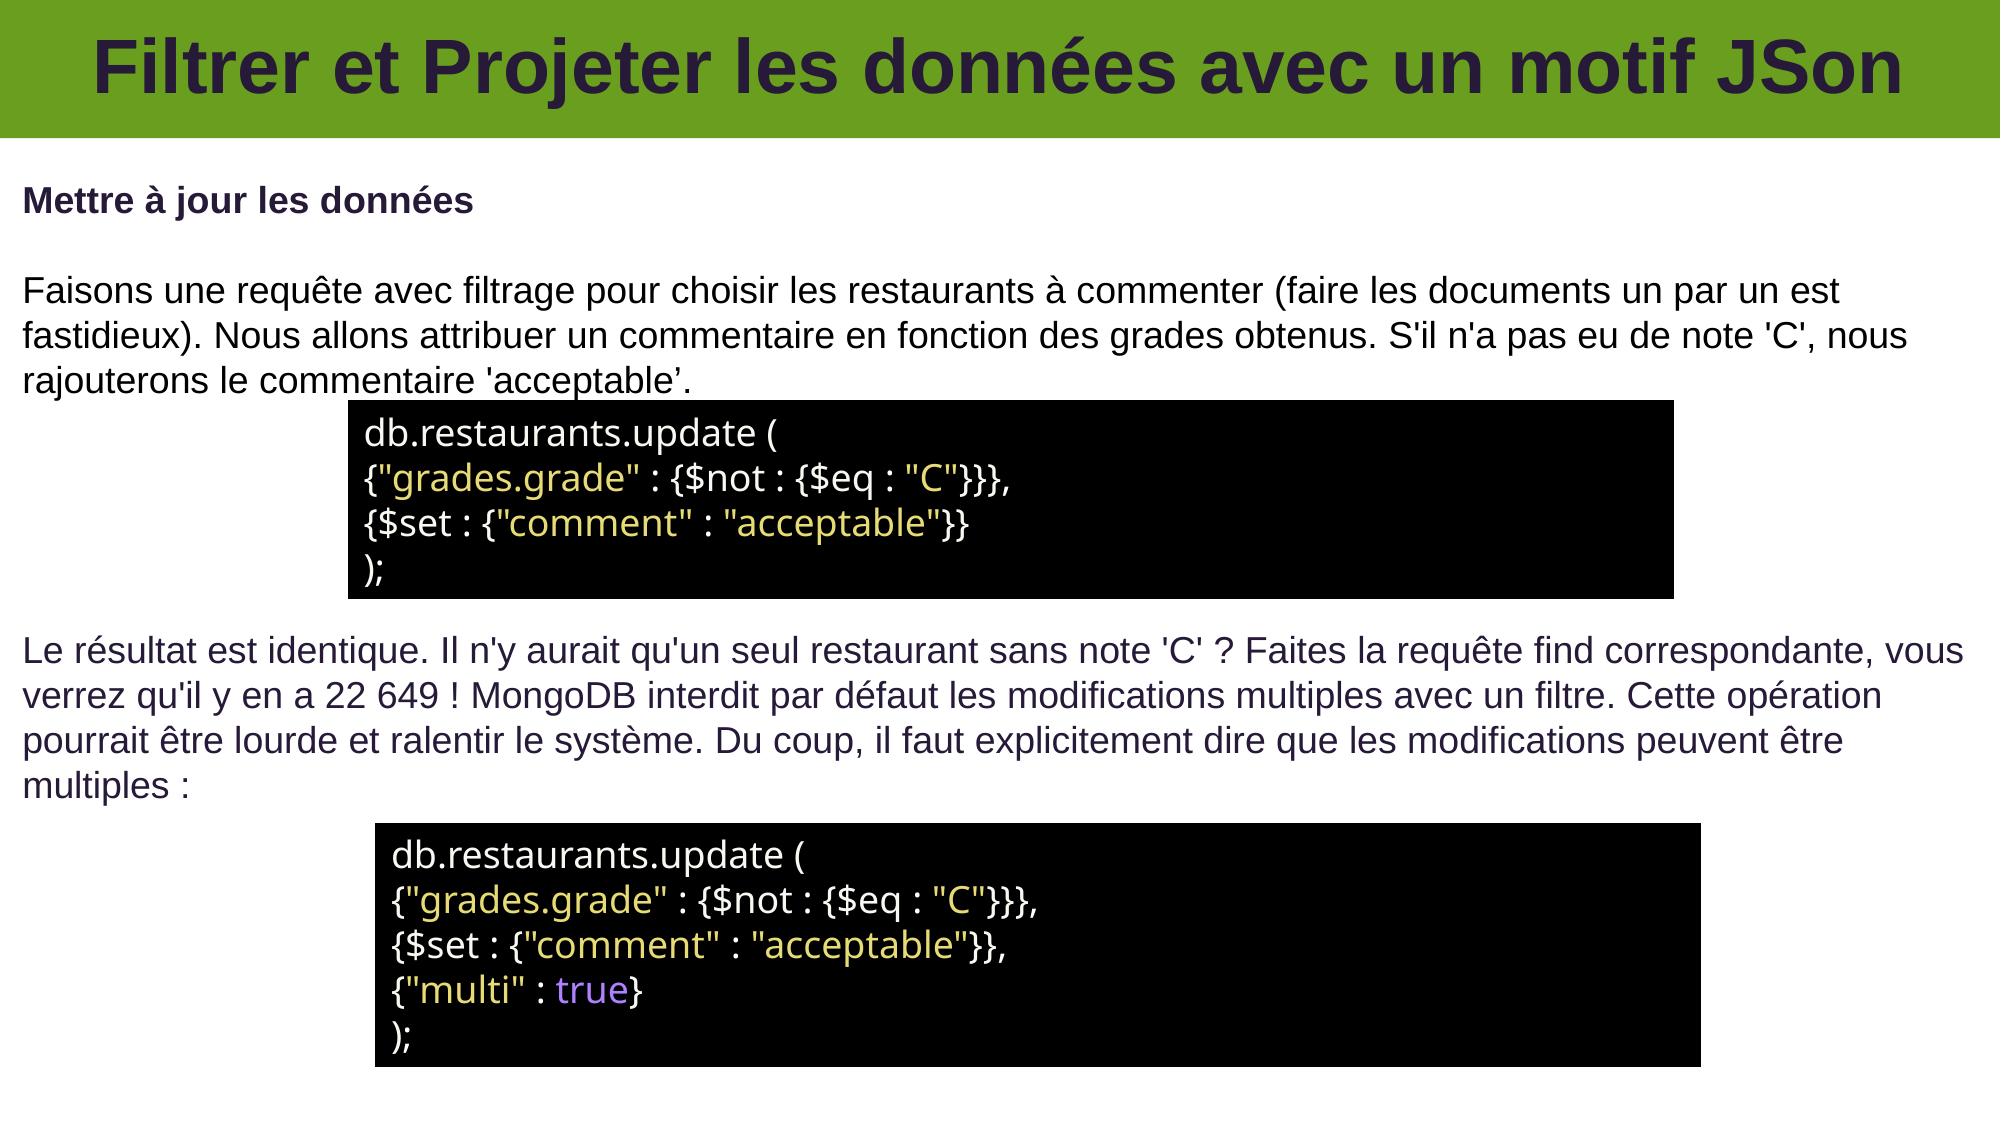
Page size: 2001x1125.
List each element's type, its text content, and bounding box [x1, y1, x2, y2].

text_box db.restaurants.update ( {"grades.grade" : {$not : {$eq : "C"}}}, {$set : {"comment" : "acceptable"}}, {"multi" : true} ); [376, 823, 1701, 1066]
text_box [0, 139, 2000, 1125]
text_box Filtrer et Projeter les données avec un motif JSon [0, 0, 2000, 139]
text_box db.restaurants.update ( {"grades.grade" : {$not : {$eq : "C"}}}, {$set : {"comment" : "acceptable"}} ); [348, 400, 1673, 598]
text_box Mettre à jour les données Faisons une requête avec filtrage pour choisir les restaurants à commenter (faire les documents un par un est fastidieux). Nous allons attribuer un commentaire en fonction des grades obtenus. S'il n'a pas eu de note 'C', nous rajouterons le commentaire 'acceptable’. Le résultat est identique. Il n'y aurait qu'un seul restaurant sans note 'C' ? Faites la requête find correspondante, vous verrez qu'il y en a 22 649 ! MongoDB interdit par défaut les modifications multiples avec un filtre. Cette opération pourrait être lourde et ralentir le système. Du coup, il faut explicitement dire que les modifications peuvent être multiples : [7, 168, 1993, 866]
